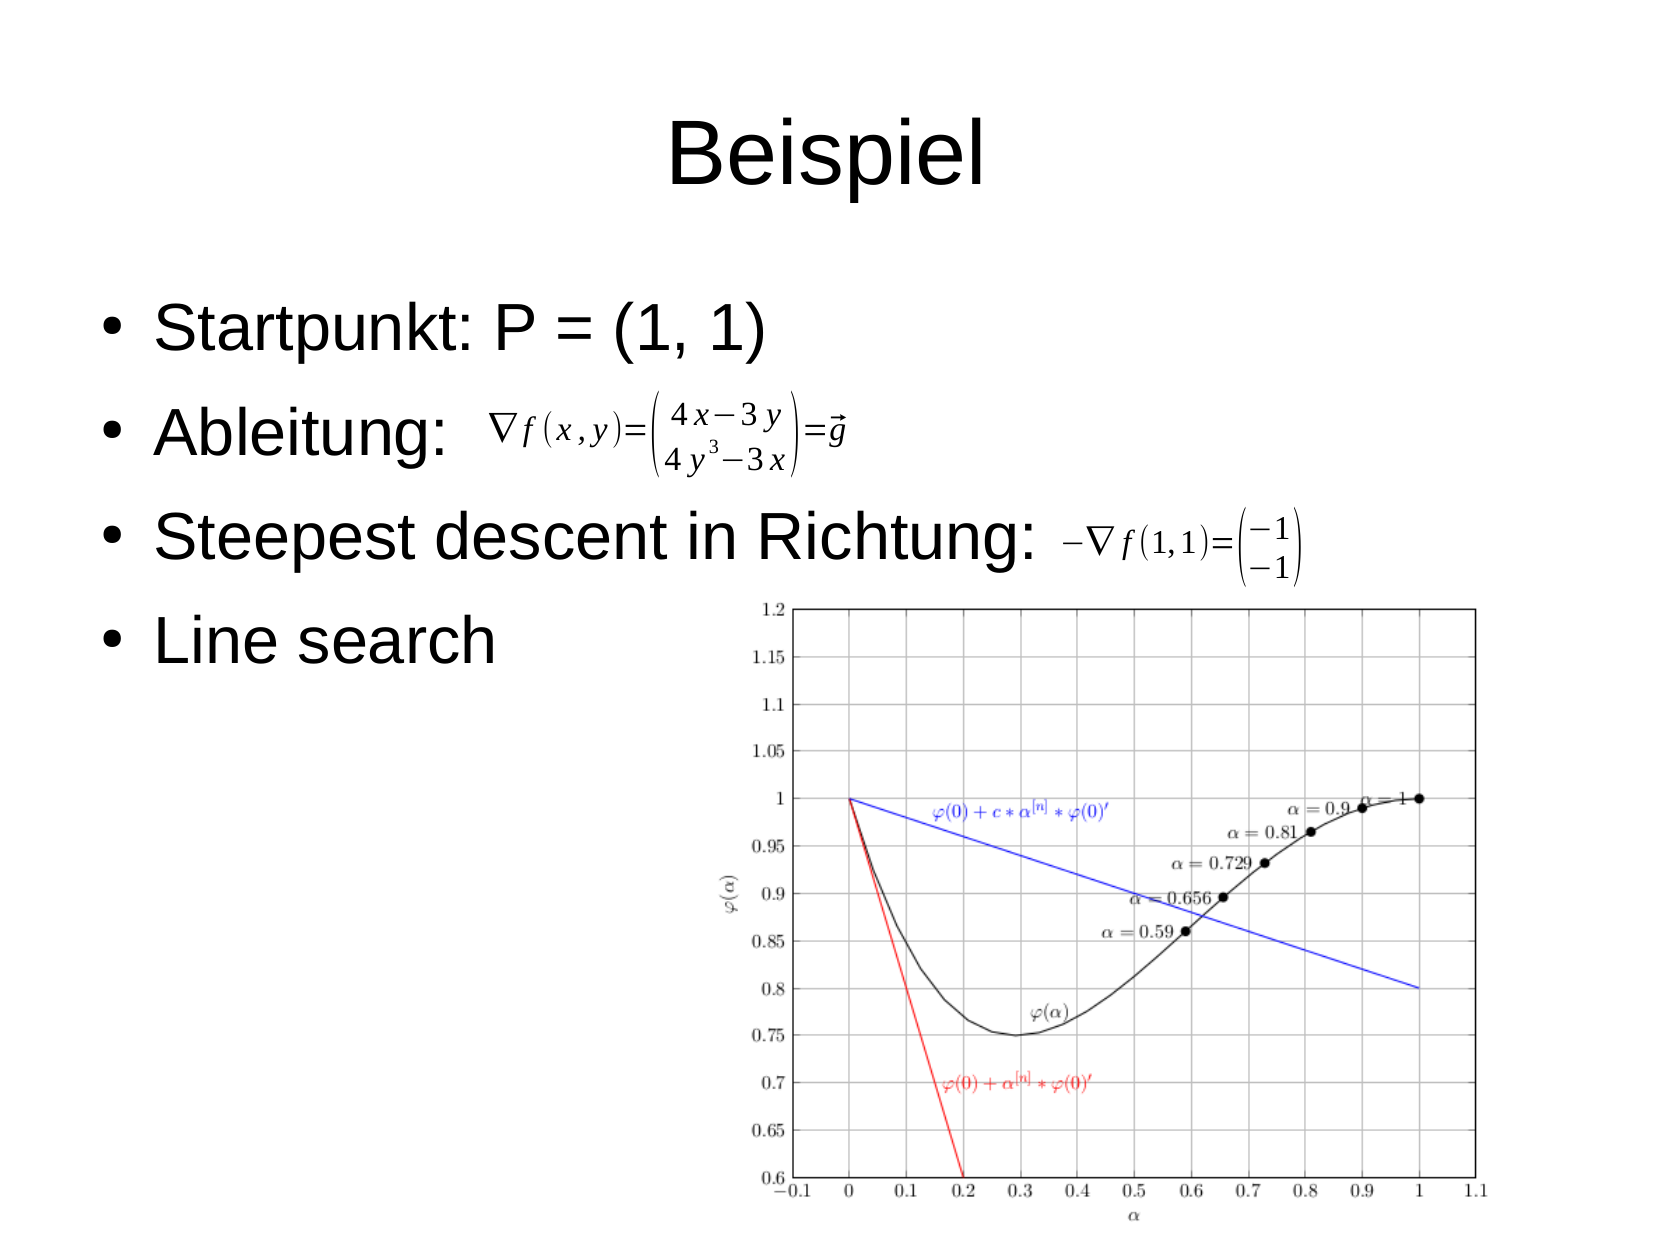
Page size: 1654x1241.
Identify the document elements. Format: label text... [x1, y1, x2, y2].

chart [1051, 506, 1312, 591]
chart [478, 389, 857, 481]
picture [696, 592, 1524, 1229]
list Startpunkt: P = (1, 1) Ableitung: Steepest descent in Richtung: Line search [82, 290, 1571, 1010]
title Beispiel [82, 49, 1571, 257]
